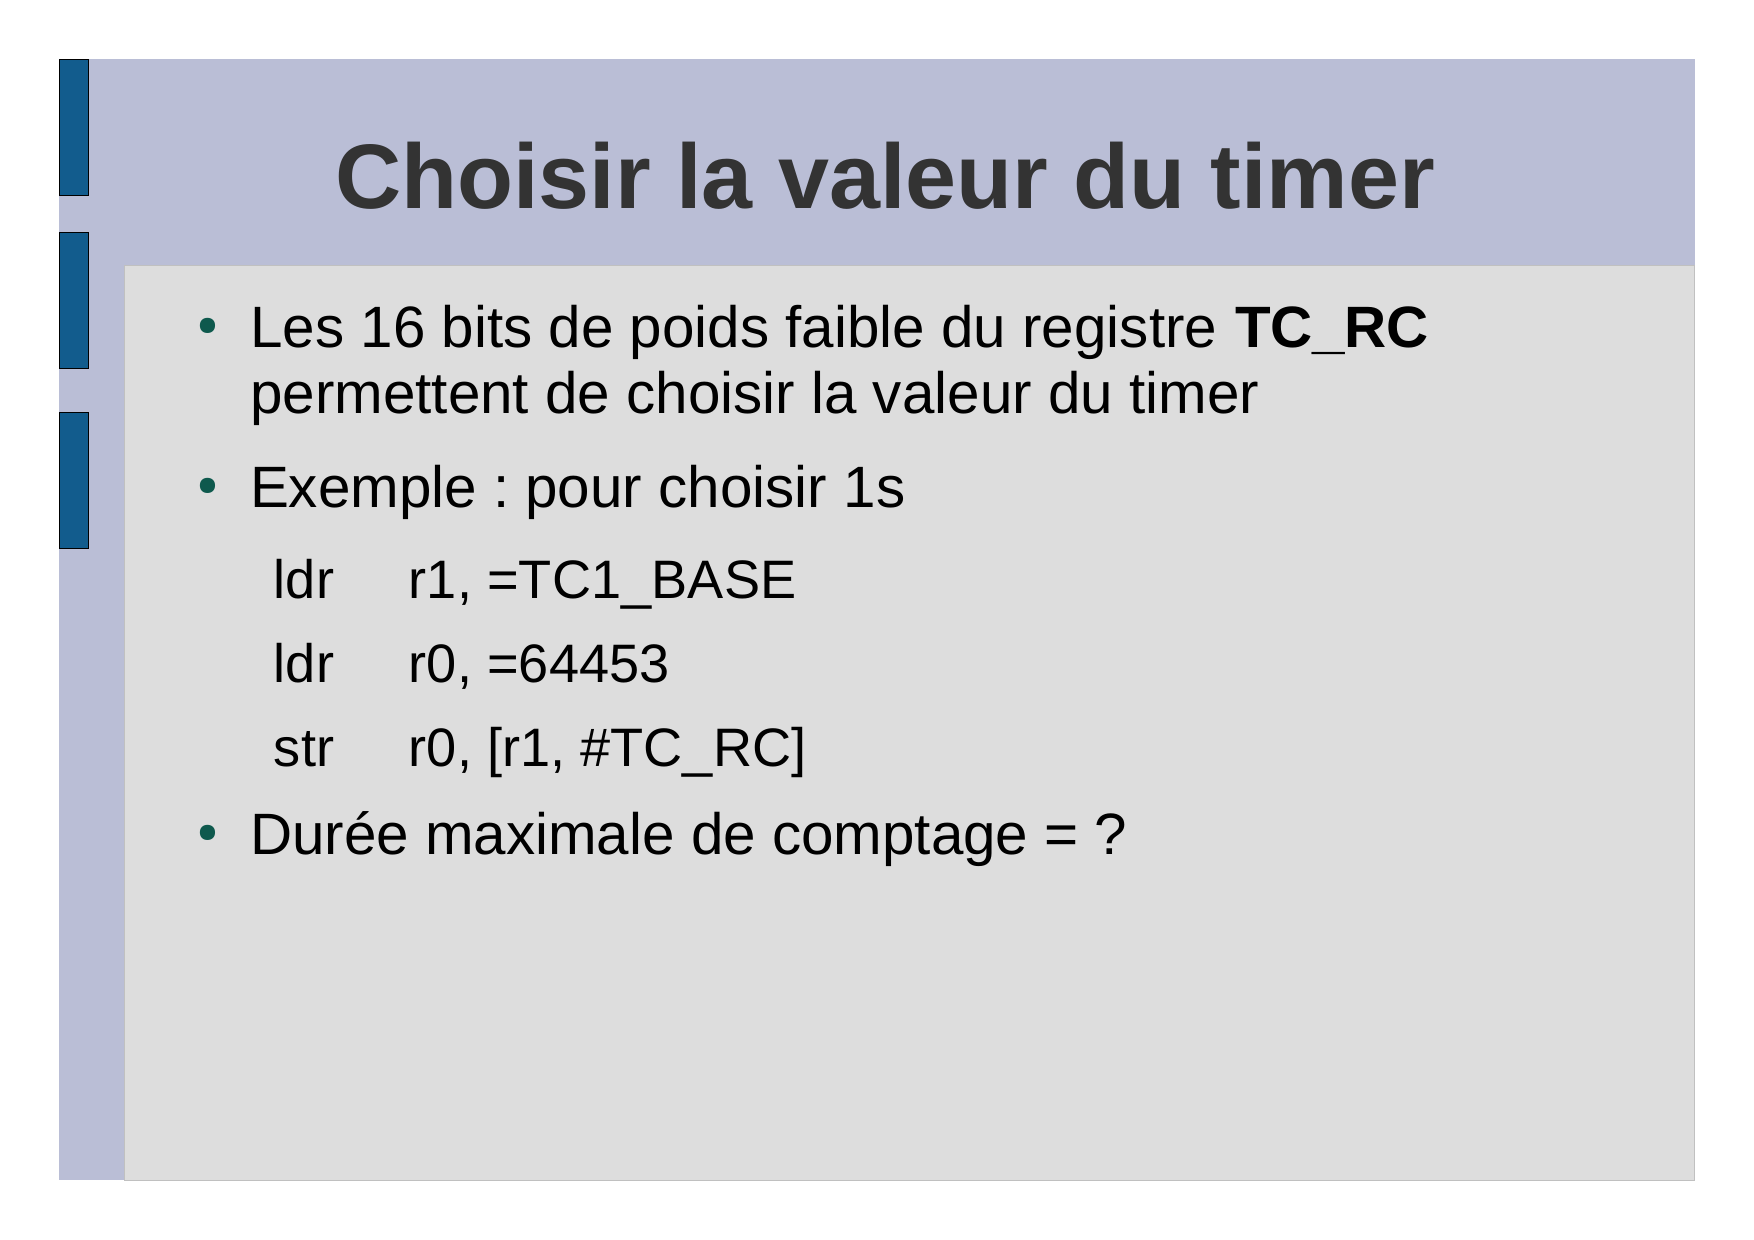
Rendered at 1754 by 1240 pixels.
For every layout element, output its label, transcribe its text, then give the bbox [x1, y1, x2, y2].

list Les 16 bits de poids faible du registre TC_RC permettent de choisir la valeur du timer Exemple : pour choisir 1s ldr r1, =TC1_BASE ldr r0, =64453 str r0, [r1, #TC_RC] Durée maximale de comptage = ? [179, 295, 1577, 1093]
title Choisir la valeur du timer [118, 88, 1654, 266]
